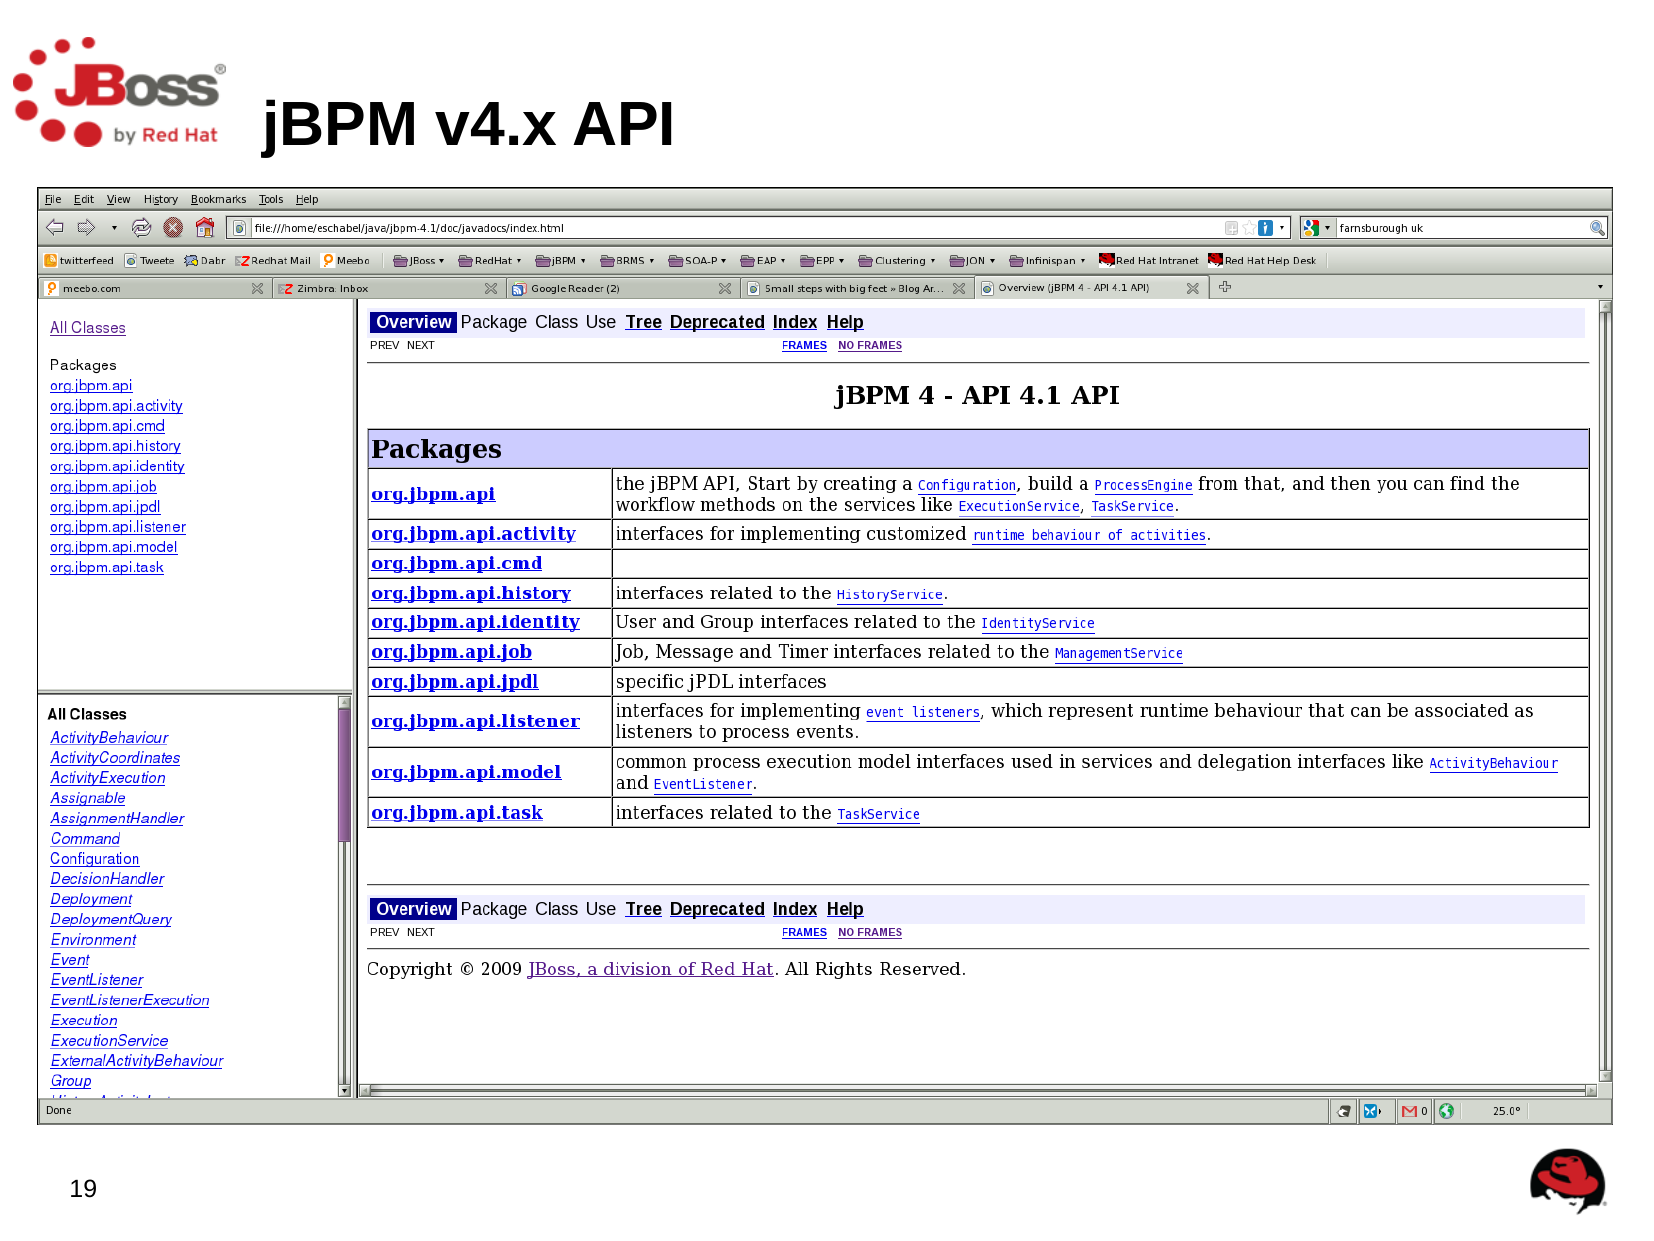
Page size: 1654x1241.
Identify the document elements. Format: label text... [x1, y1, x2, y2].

picture [1529, 1146, 1613, 1224]
picture [37, 187, 1613, 1126]
picture [13, 37, 226, 147]
title jBPM v4.x API [262, 37, 1654, 211]
